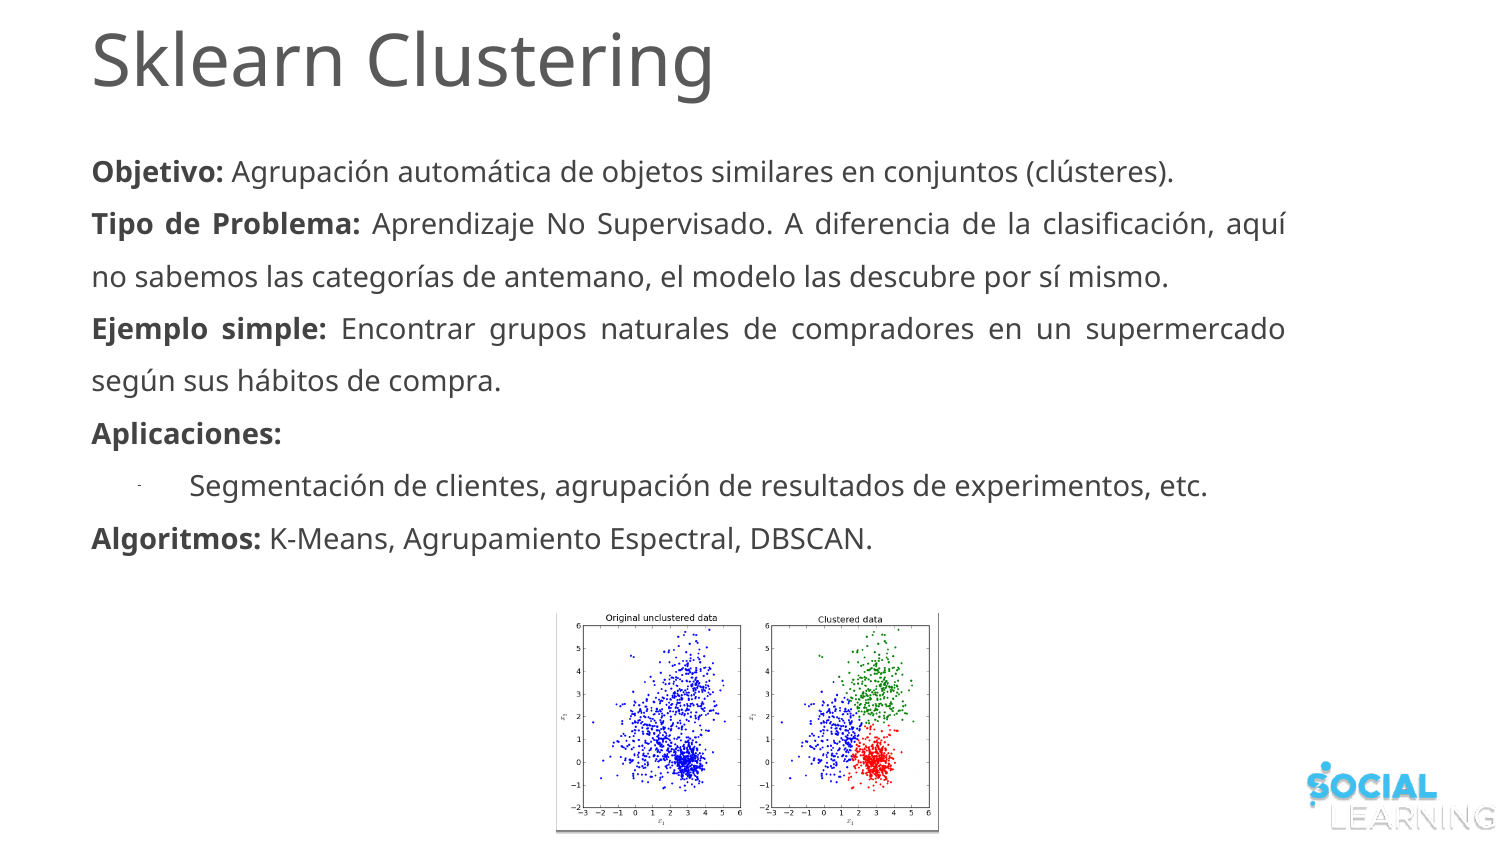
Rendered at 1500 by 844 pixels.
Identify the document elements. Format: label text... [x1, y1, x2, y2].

text_box Objetivo: Agrupación automática de objetos similares en conjuntos (clústeres). Tipo de Problema: Aprendizaje No Supervisado. A diferencia de la clasificación, aquí no sabemos las categorías de antemano, el modelo las descubre por sí mismo. Ejemplo simple: Encontrar grupos naturales de compradores en un supermercado según sus hábitos de compra. Aplicaciones: Segmentación de clientes, agrupación de resultados de experimentos, etc. Algoritmos: K-Means, Agrupamiento Espectral, DBSCAN. [76, 120, 1302, 611]
picture [556, 610, 938, 830]
text_box Sklearn Clustering [76, 0, 1281, 120]
picture [1301, 744, 1500, 844]
